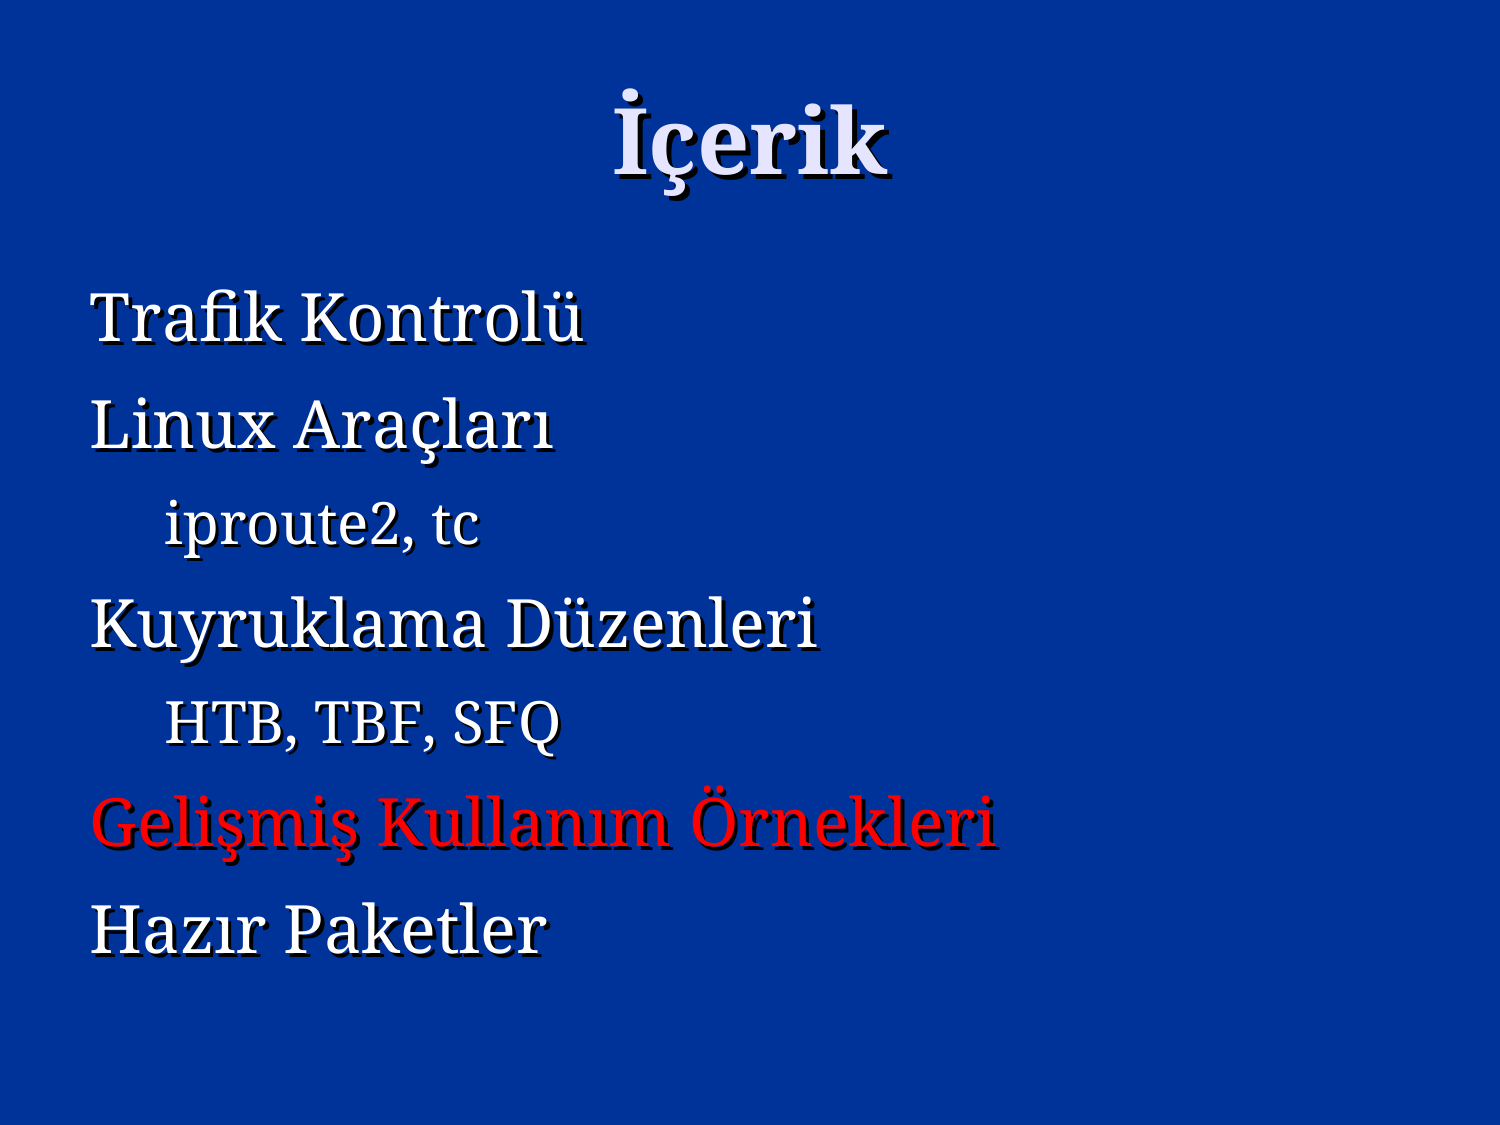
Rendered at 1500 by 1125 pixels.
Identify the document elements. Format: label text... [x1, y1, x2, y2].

list Trafik Kontrolü Linux Araçları iproute2, tc Kuyruklama Düzenleri HTB, TBF, SFQ Gelişmiş Kullanım Örnekleri Hazır Paketler [75, 262, 1426, 1006]
title İçerik [75, 45, 1426, 233]
